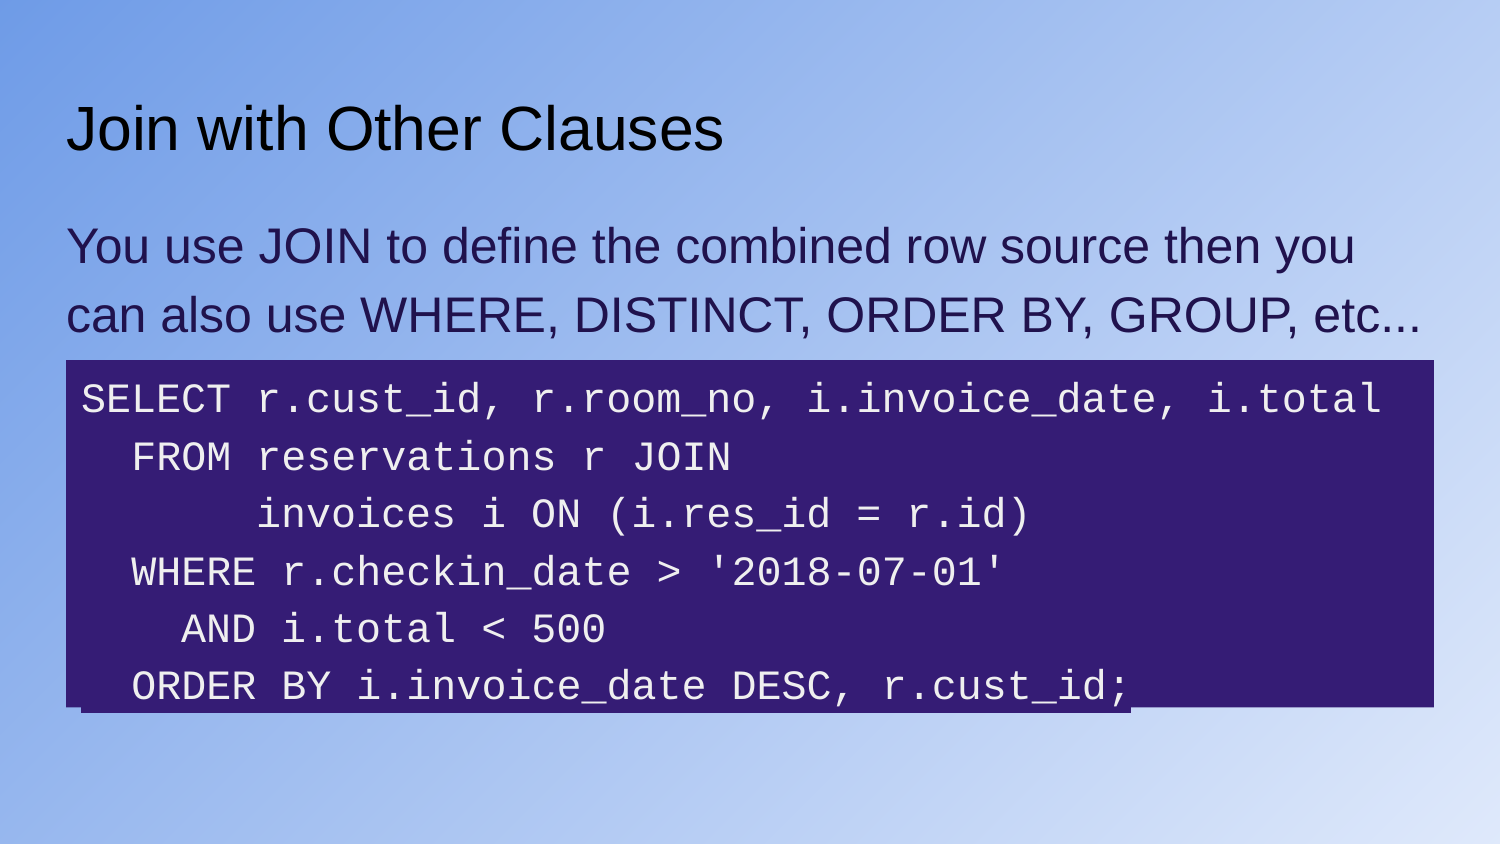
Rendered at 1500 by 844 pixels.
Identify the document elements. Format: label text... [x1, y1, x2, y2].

text_box SELECT r.cust_id, r.room_no, i.invoice_date, i.total FROM reservations r JOIN invoices i ON (i.res_id = r.id) WHERE r.checkin_date > '2018-07-01' AND i.total < 500 ORDER BY i.invoice_date DESC, r.cust_id; [66, 360, 1434, 708]
title Join with Other Clauses [51, 72, 1449, 167]
list You use JOIN to define the combined row source then you can also use WHERE, DISTINCT, ORDER BY, GROUP, etc... [51, 189, 1449, 750]
